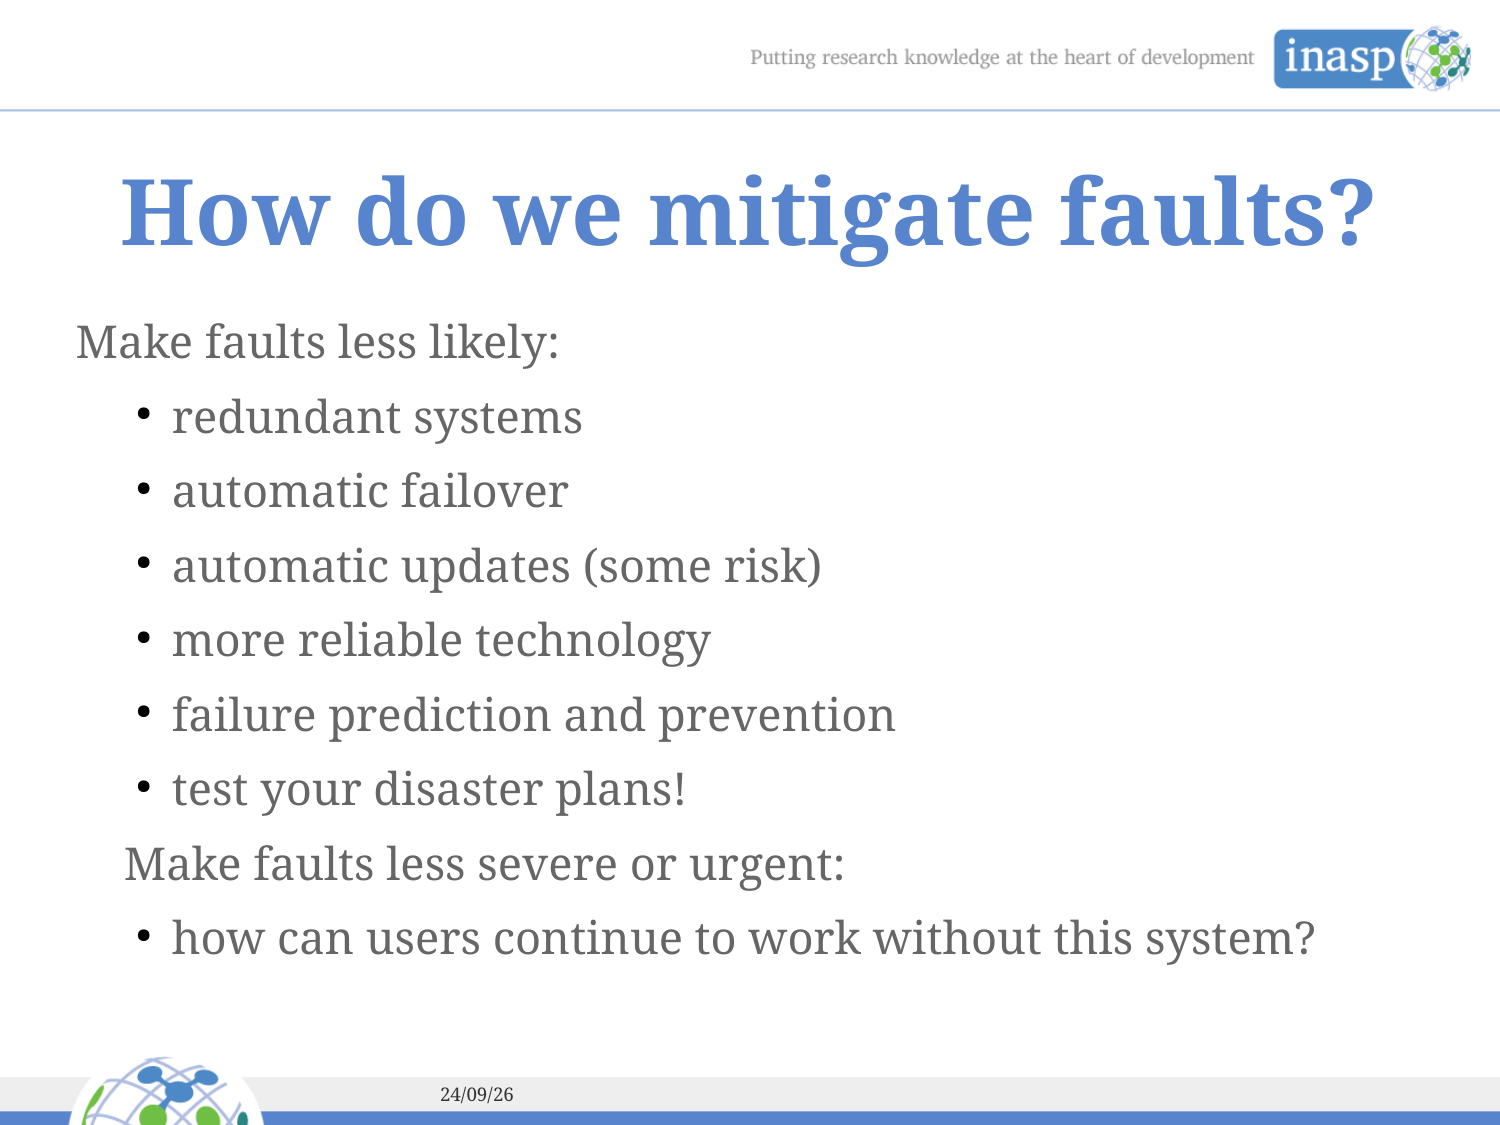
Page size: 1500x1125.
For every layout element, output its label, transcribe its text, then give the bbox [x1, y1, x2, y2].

list Make faults less likely: redundant systems automatic failover automatic updates (some risk) more reliable technology failure prediction and prevention test your disaster plans! Make faults less severe or urgent: how can users continue to work without this system? [75, 313, 1426, 967]
title How do we mitigate faults? [75, 129, 1426, 313]
picture [0, 0, 1500, 1125]
